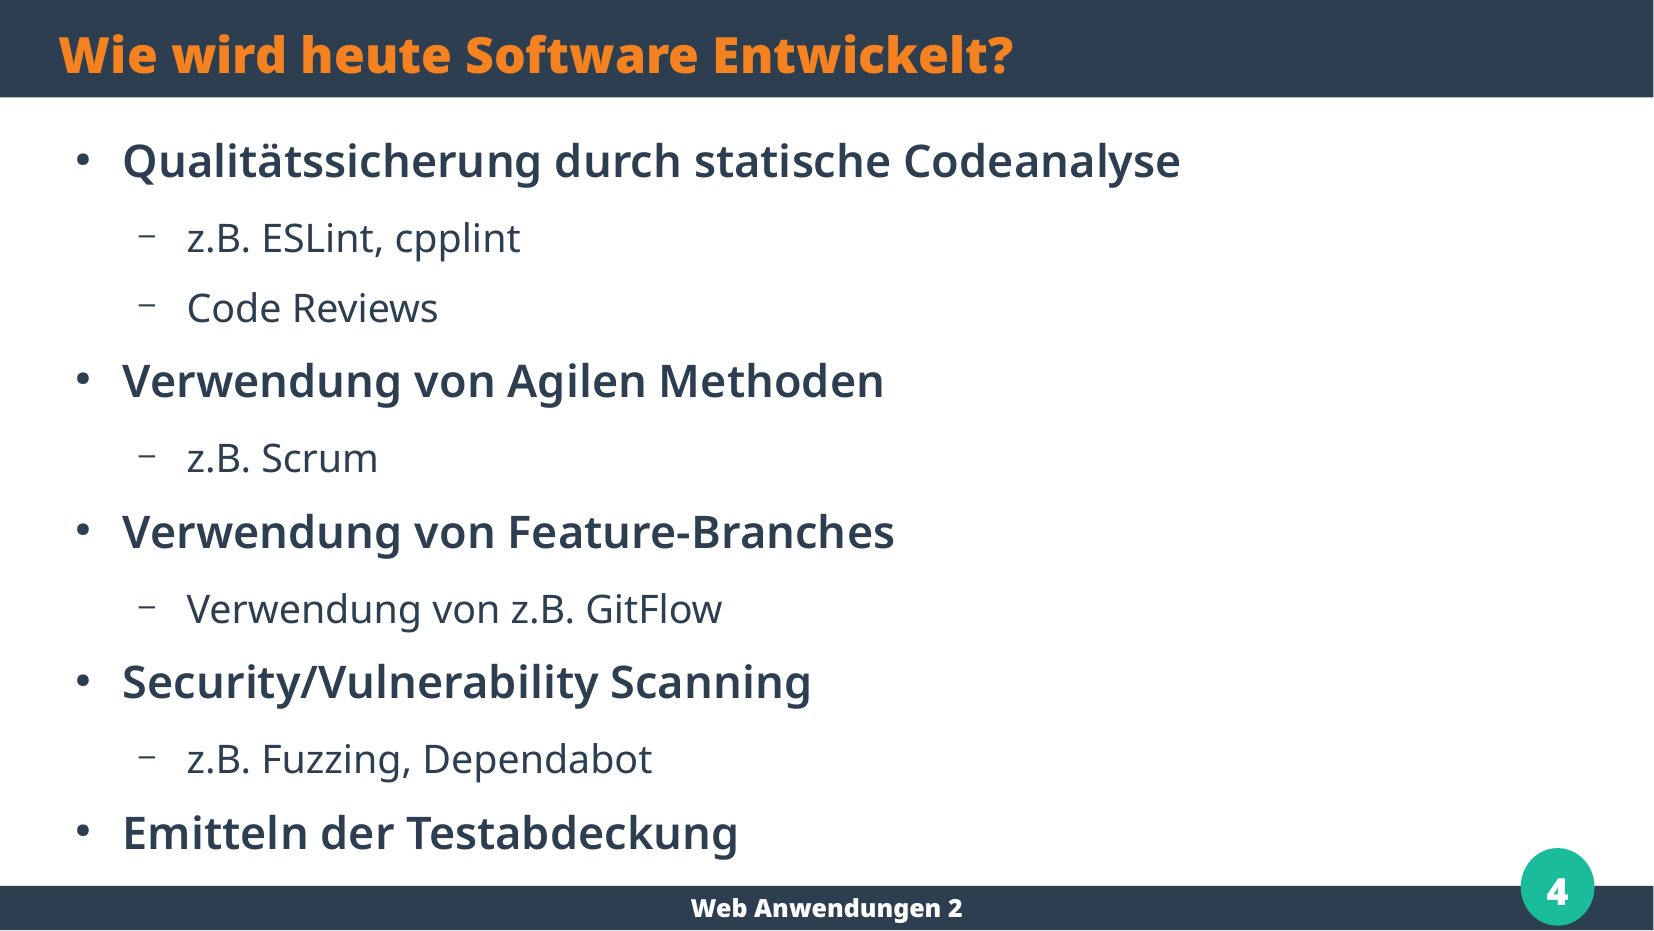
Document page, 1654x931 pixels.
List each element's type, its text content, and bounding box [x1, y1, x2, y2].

title Wie wird heute Software Entwickelt? [59, 8, 1595, 89]
list Qualitätssicherung durch statische Codeanalyse z.B. ESLint, cpplint Code Reviews Verwendung von Agilen Methoden z.B. Scrum Verwendung von Feature-Branches Verwendung von z.B. GitFlow Security/Vulnerability Scanning z.B. Fuzzing, Dependabot Emitteln der Testabdeckung [59, 129, 1595, 864]
